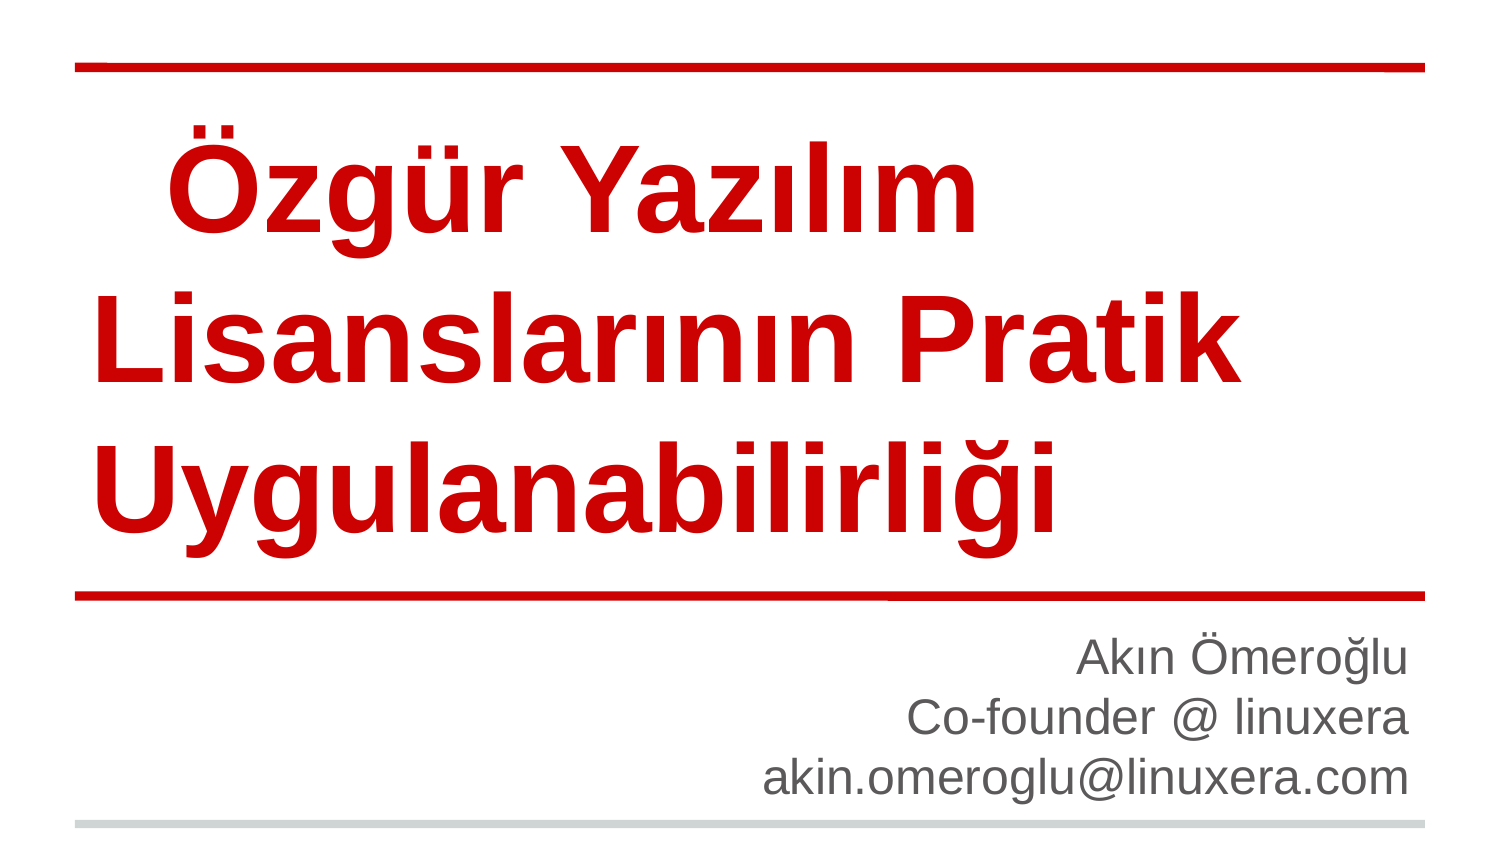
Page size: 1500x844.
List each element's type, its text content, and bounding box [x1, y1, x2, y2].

subtitle Akın Ömeroğlu Co-founder @ linuxera akin.omeroglu@linuxera.com [75, 609, 1425, 812]
title Özgür Yazılım Lisanslarının Pratik Uygulanabilirliği [75, 92, 1425, 587]
